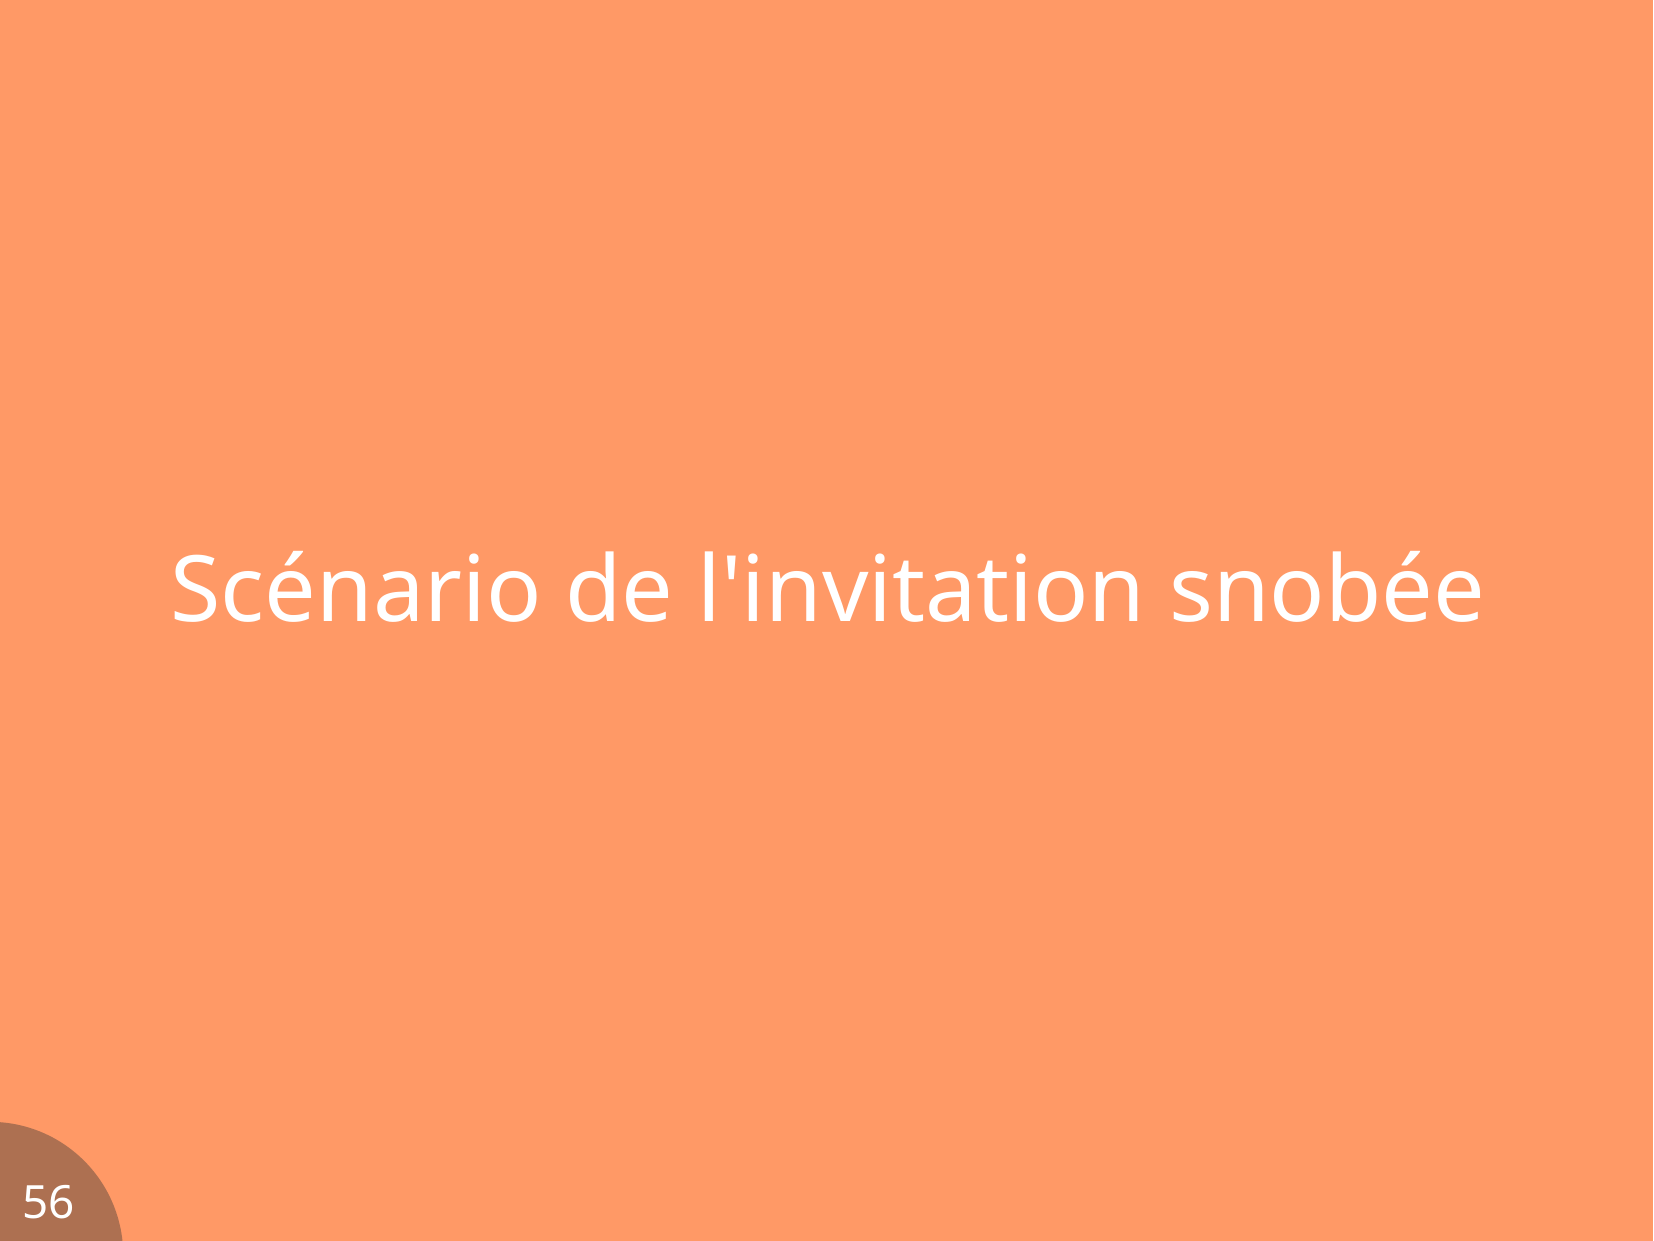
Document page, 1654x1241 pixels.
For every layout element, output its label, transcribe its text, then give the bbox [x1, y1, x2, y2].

title Scénario de l'invitation snobée [84, 482, 1573, 690]
